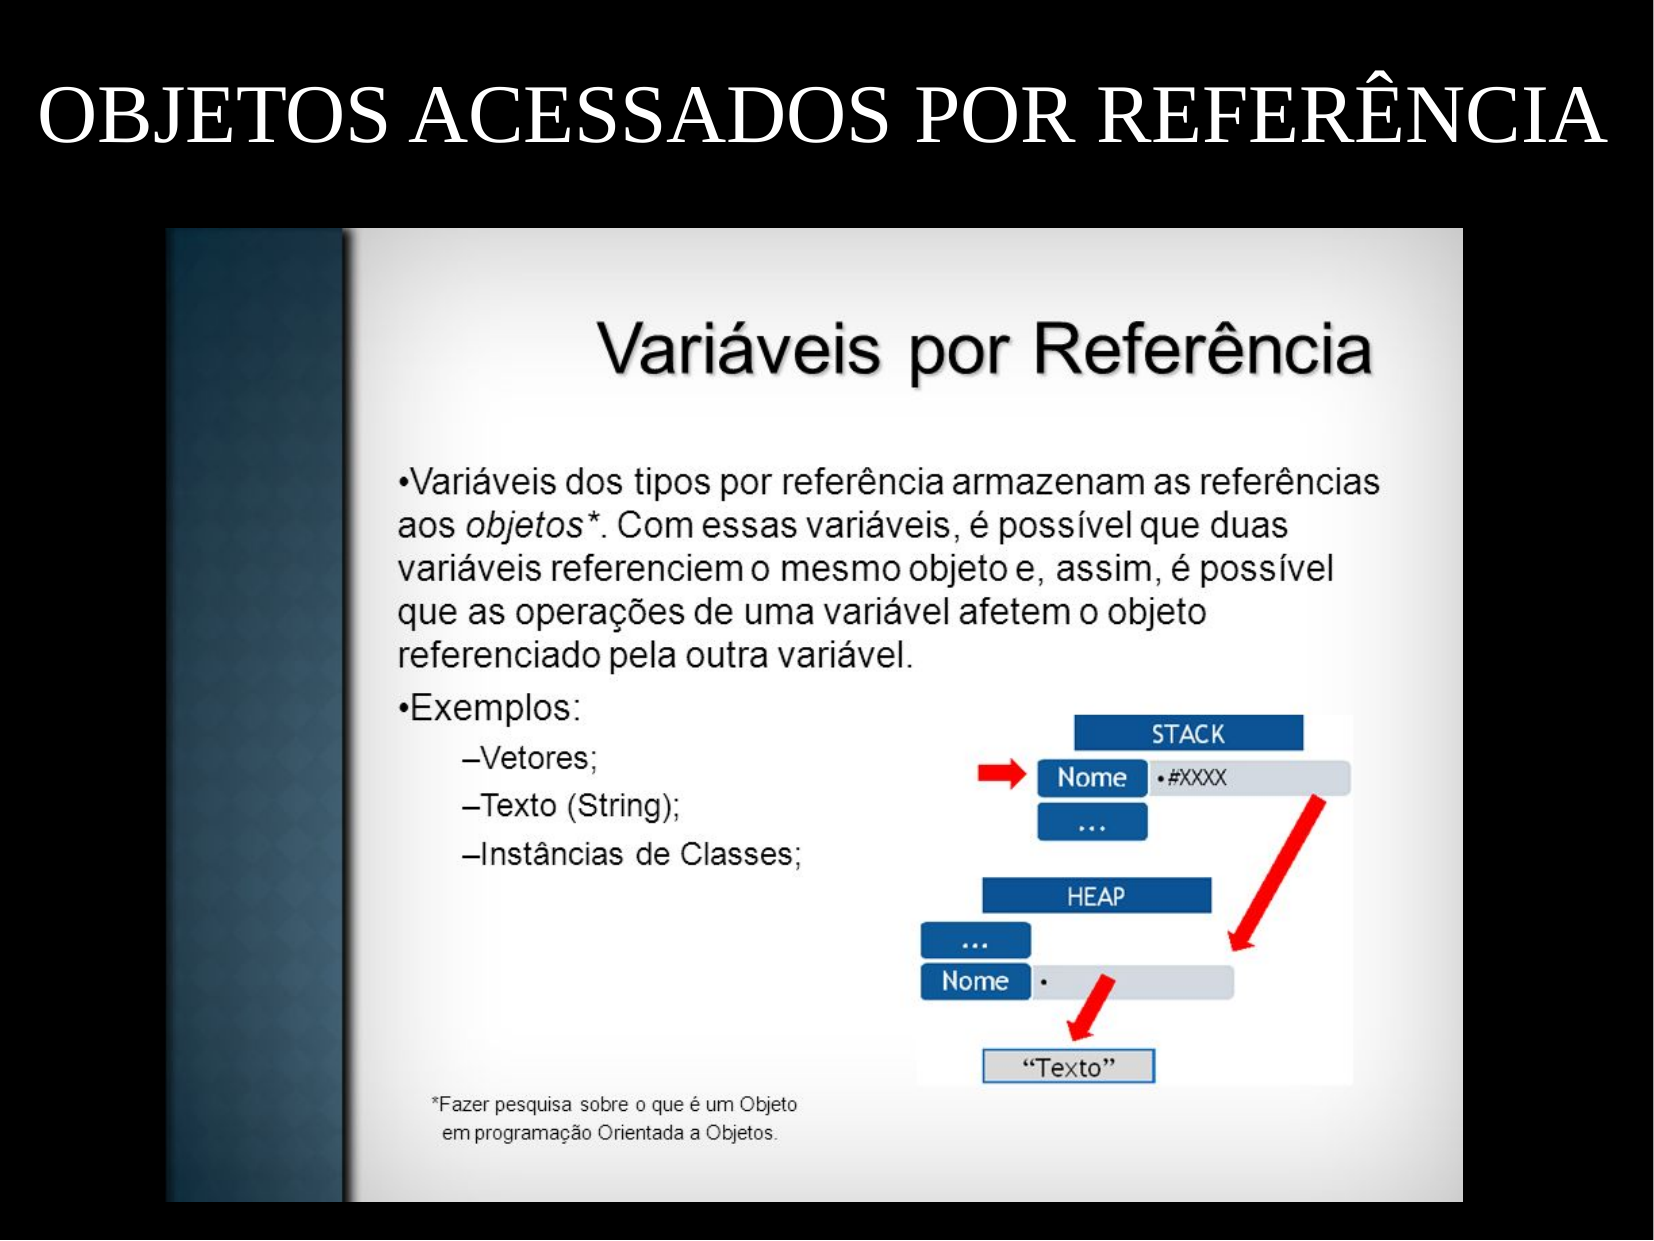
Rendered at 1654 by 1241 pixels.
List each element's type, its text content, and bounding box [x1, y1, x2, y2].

picture [165, 228, 1463, 1202]
text_box OBJETOS ACESSADOS POR REFERÊNCIA [23, 60, 1625, 352]
